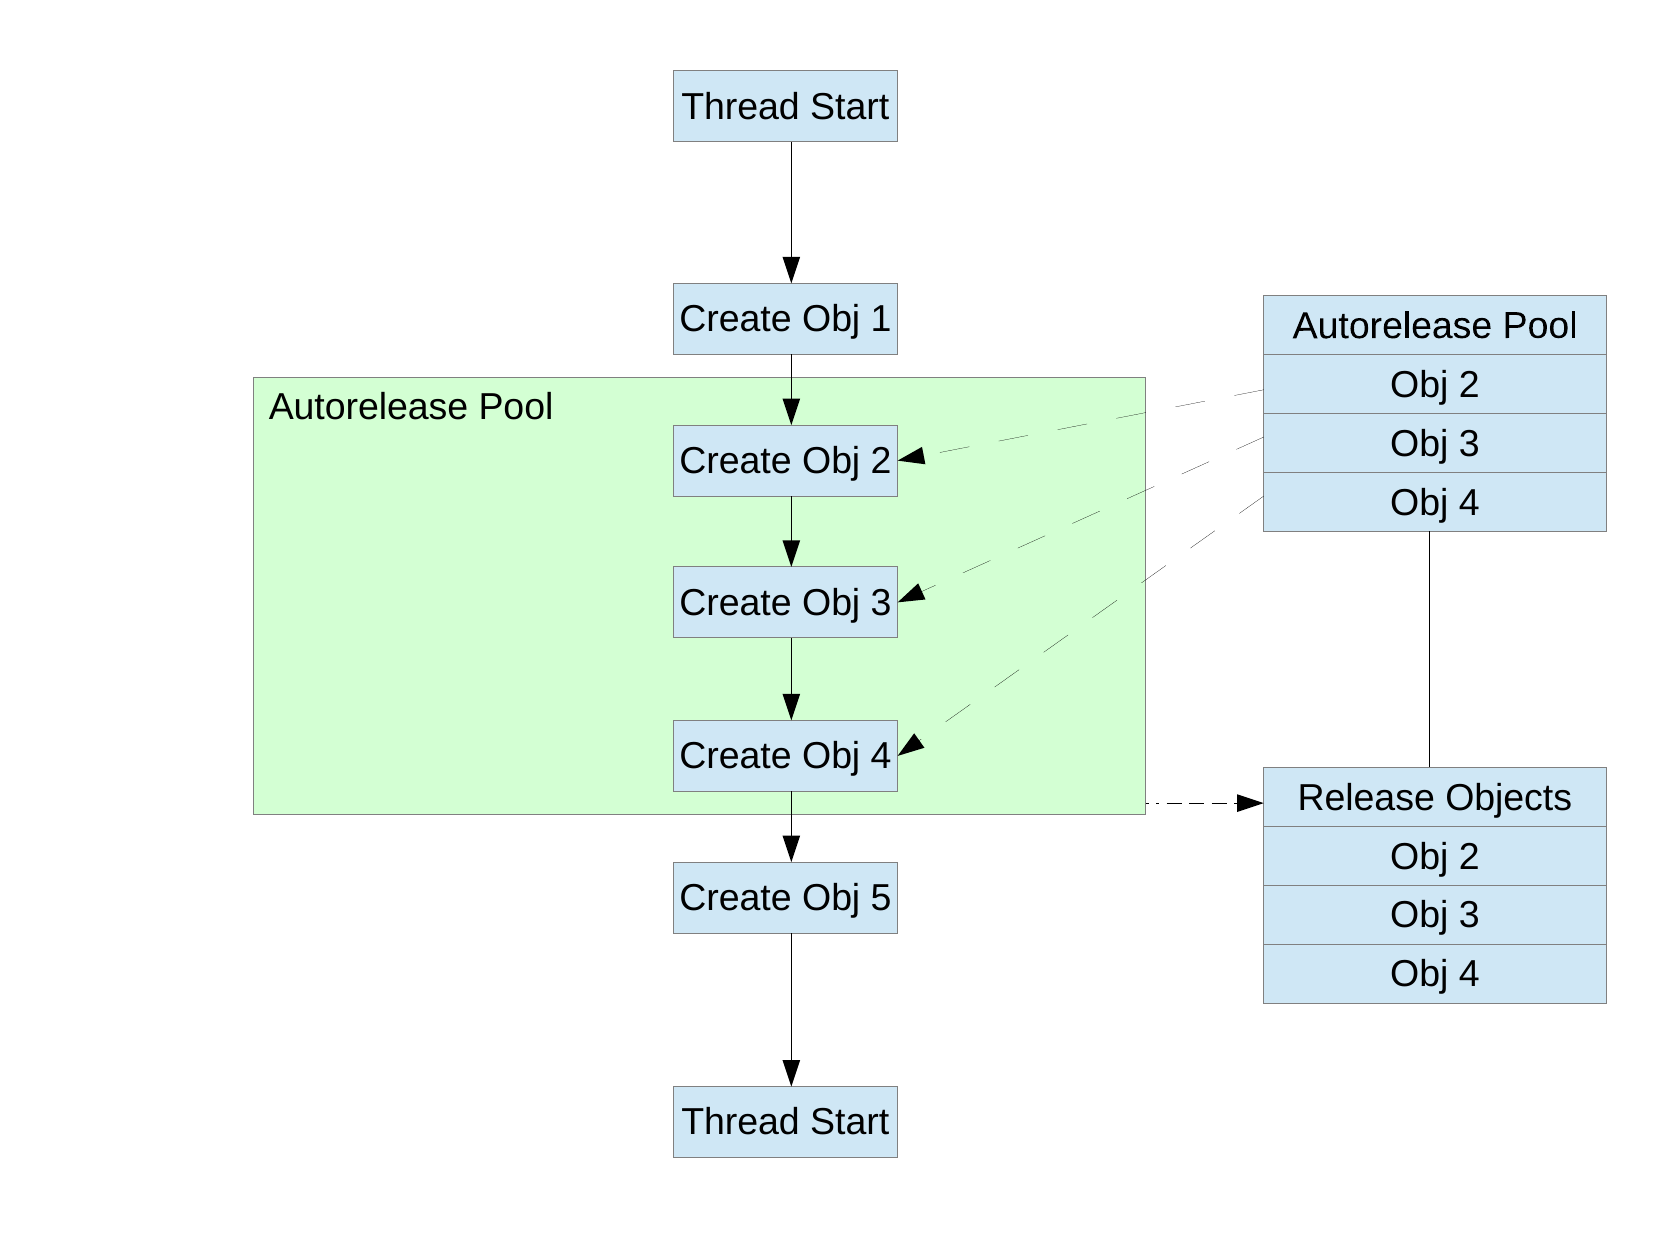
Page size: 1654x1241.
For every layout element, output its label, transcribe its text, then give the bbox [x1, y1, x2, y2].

text_box Thread Start [673, 70, 898, 142]
text_box Create Obj 4 [673, 720, 898, 792]
text_box Obj 3 [1263, 885, 1607, 944]
text_box Autorelease Pool [253, 377, 791, 815]
text_box Obj 2 [1263, 826, 1607, 885]
text_box Obj 4 [1263, 944, 1607, 1004]
text_box Release Objects [1263, 767, 1607, 826]
text_box Create Obj 2 [673, 425, 898, 497]
text_box Create Obj 3 [673, 566, 898, 638]
text_box Autorelease Pool [792, 377, 1146, 815]
text_box Create Obj 5 [673, 862, 898, 934]
text_box Thread Start [673, 1086, 898, 1158]
text_box Obj 2 [1263, 354, 1607, 413]
text_box Autorelease Pool [1263, 295, 1607, 354]
text_box Obj 3 [1263, 413, 1607, 472]
text_box Create Obj 1 [673, 283, 898, 355]
text_box Obj 4 [1263, 472, 1607, 532]
